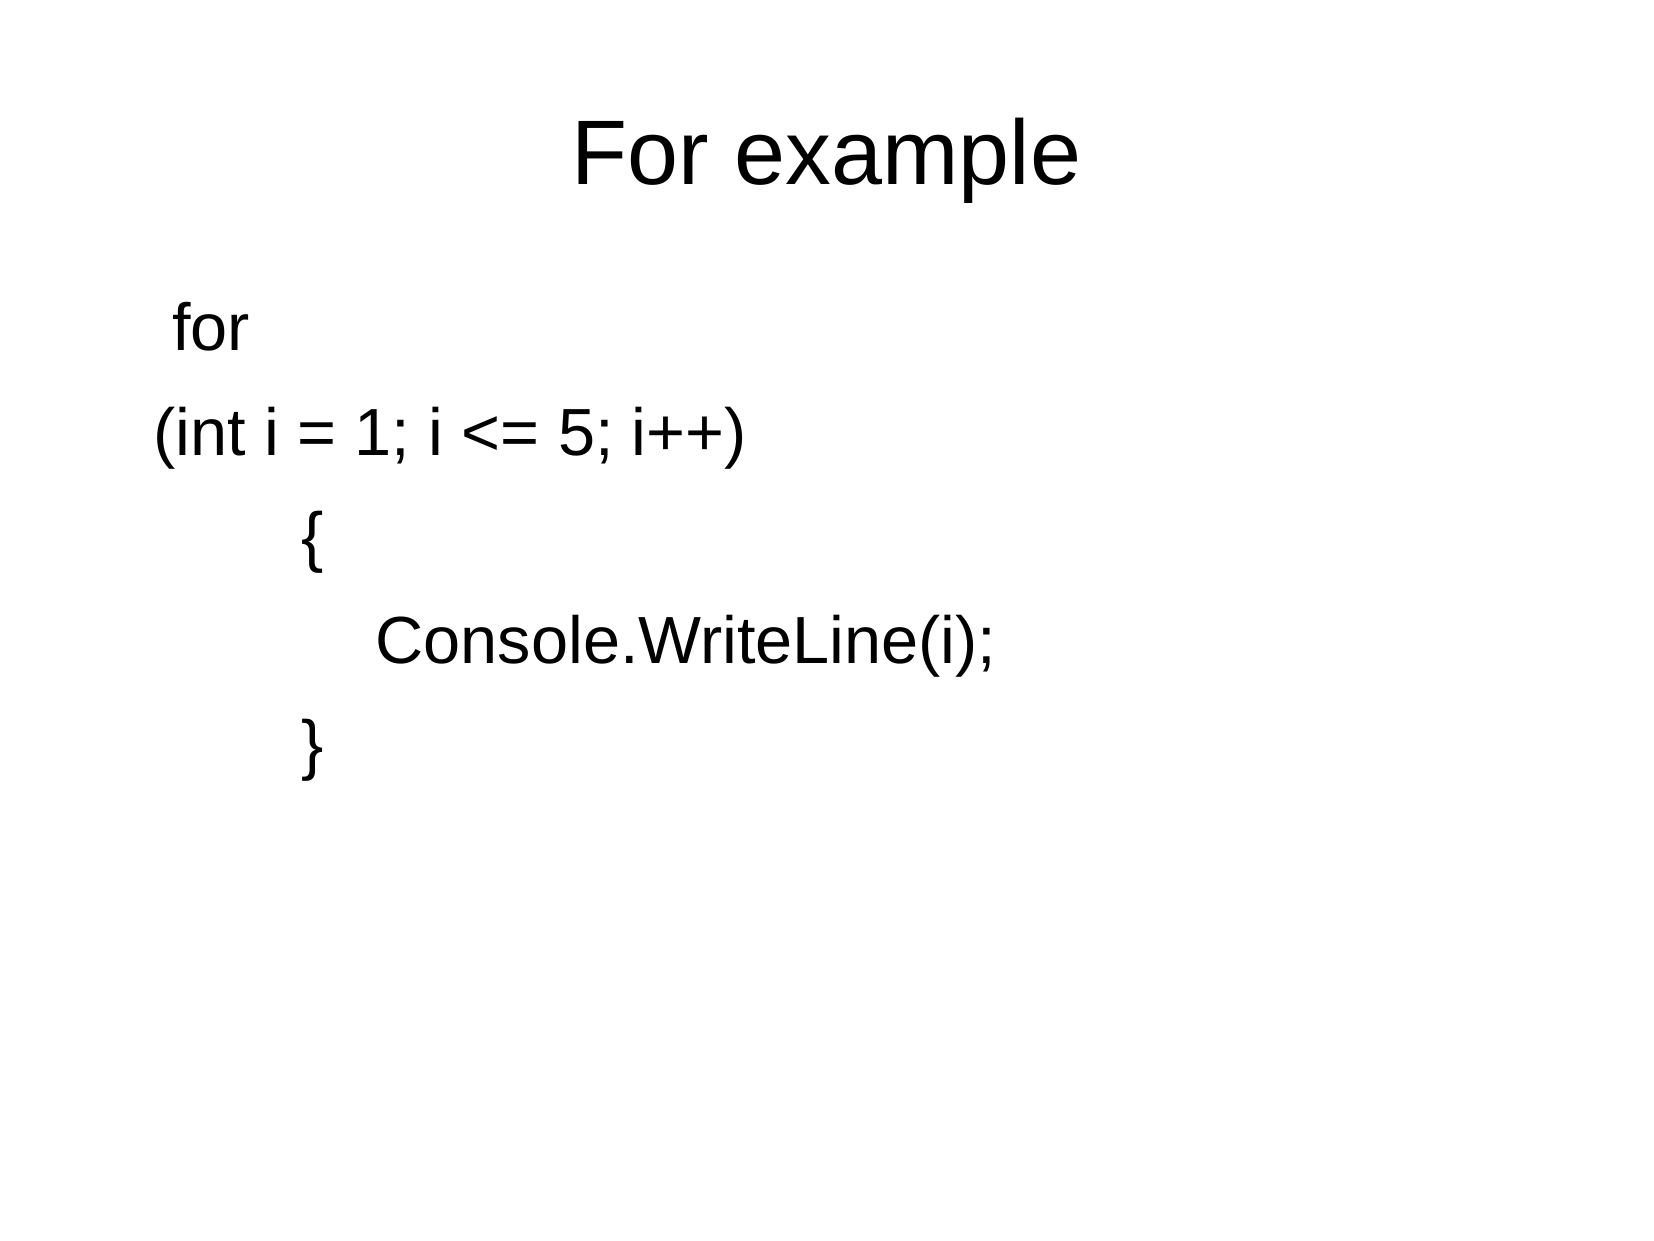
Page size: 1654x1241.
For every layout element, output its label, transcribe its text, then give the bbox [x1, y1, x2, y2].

title For example [82, 49, 1571, 257]
list for (int i = 1; i <= 5; i++) { Console.WriteLine(i); } [82, 290, 1571, 1010]
